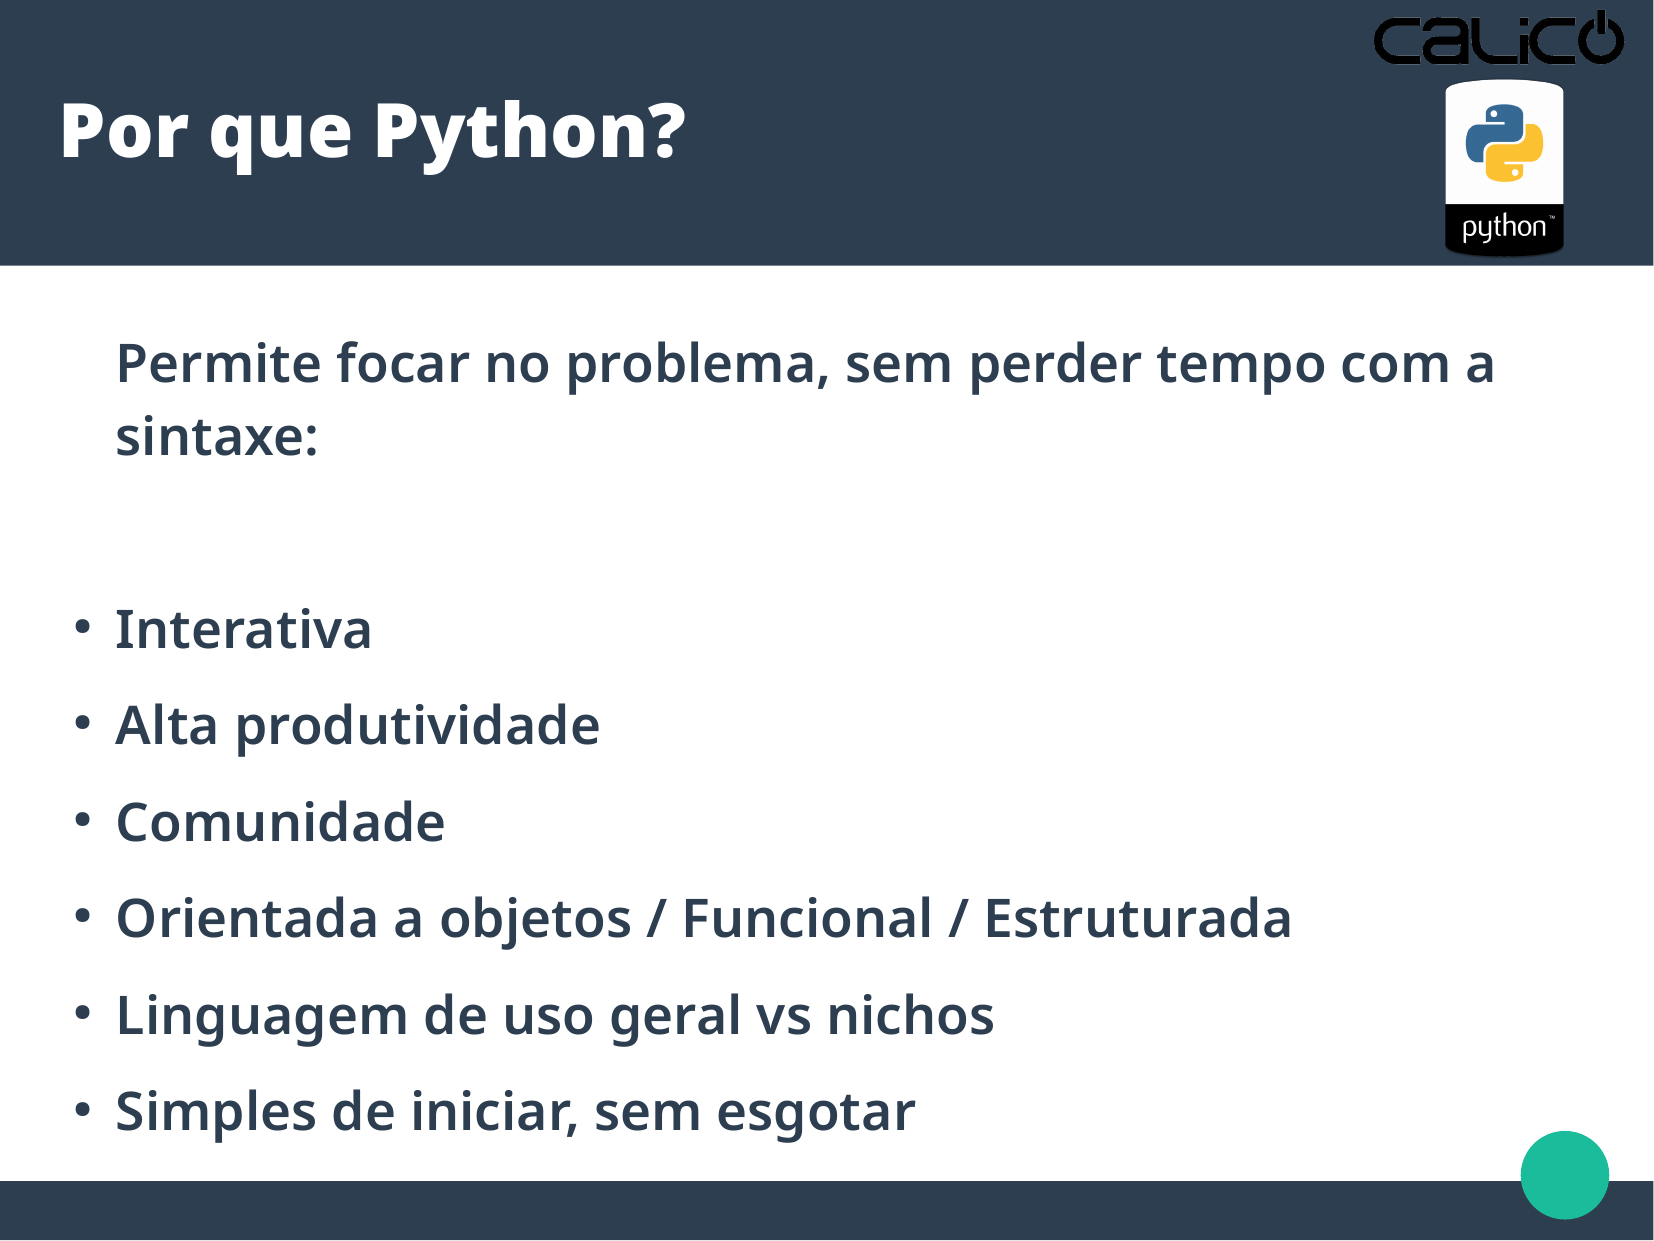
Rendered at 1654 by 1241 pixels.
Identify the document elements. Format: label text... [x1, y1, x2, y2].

picture [1365, 0, 1636, 259]
title Por que Python? [59, 56, 1366, 200]
list Permite focar no problema, sem perder tempo com a sintaxe: Interativa Alta produtividade Comunidade Orientada a objetos / Funcional / Estruturada Linguagem de uso geral vs nichos Simples de iniciar, sem esgotar [59, 324, 1595, 1152]
